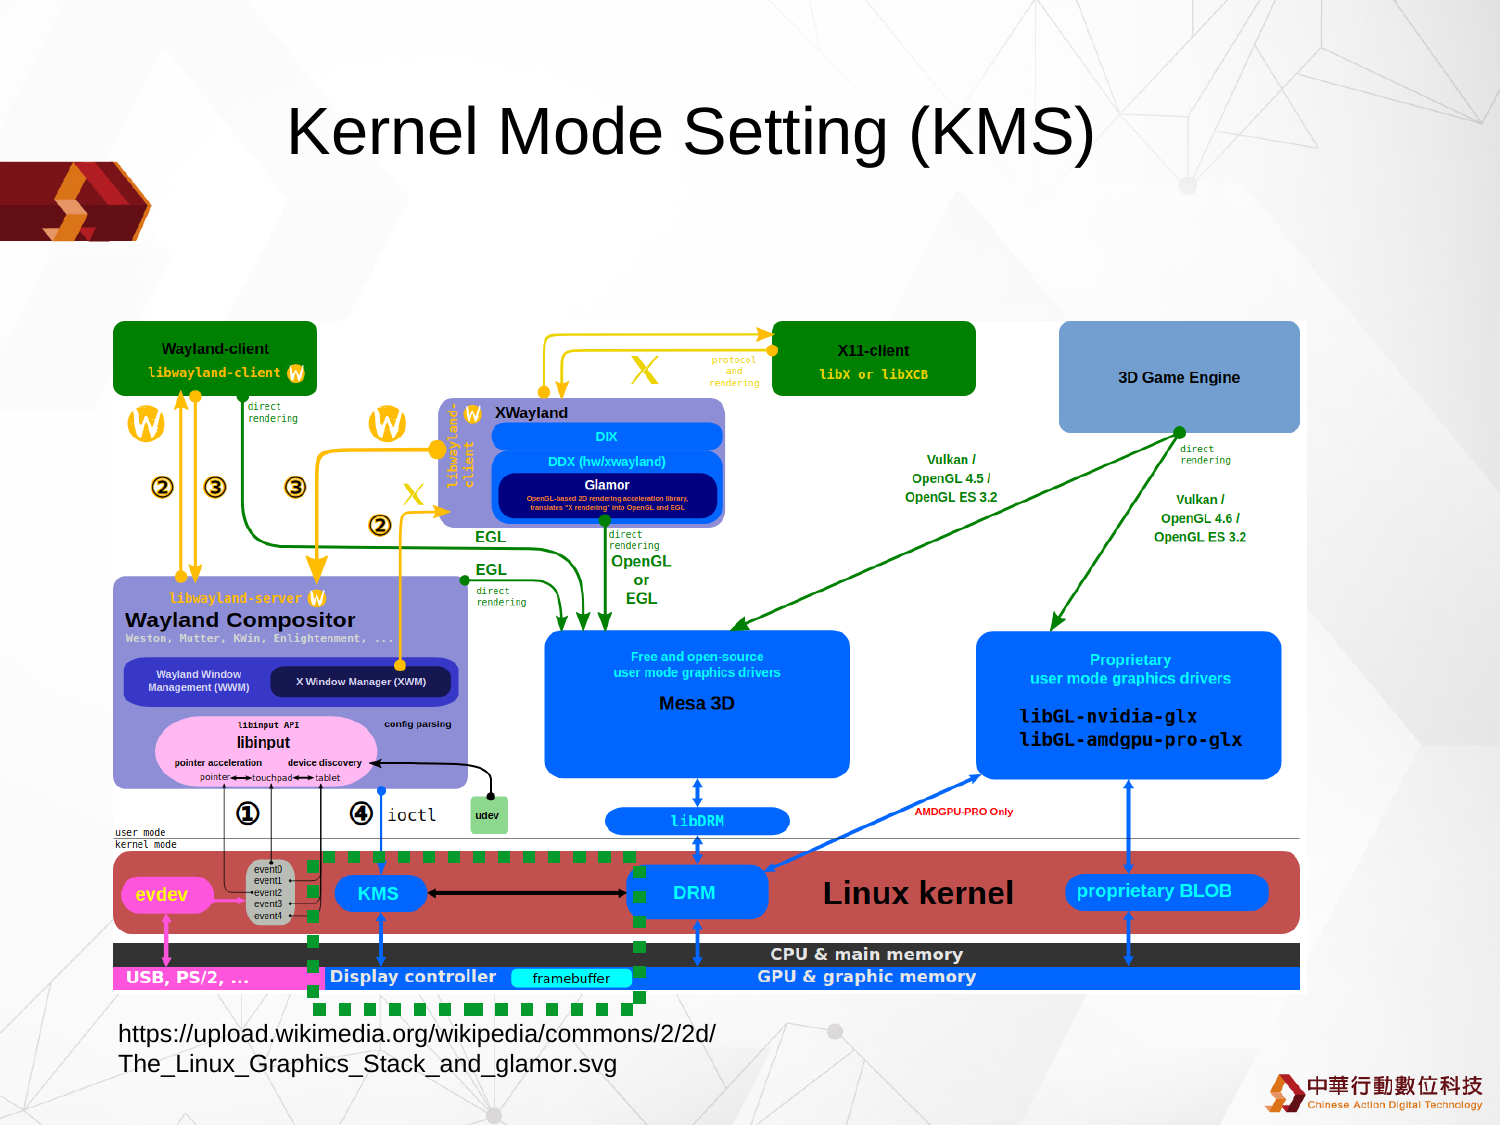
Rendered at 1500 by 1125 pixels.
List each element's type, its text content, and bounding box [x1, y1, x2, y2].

title Kernel Mode Setting (KMS) [286, 54, 1285, 208]
picture [0, 0, 1500, 1125]
text_box https://upload.wikimedia.org/wikipedia/commons/2/2d/The_Linux_Graphics_Stack_and_glamor.svg [103, 1009, 1165, 1085]
